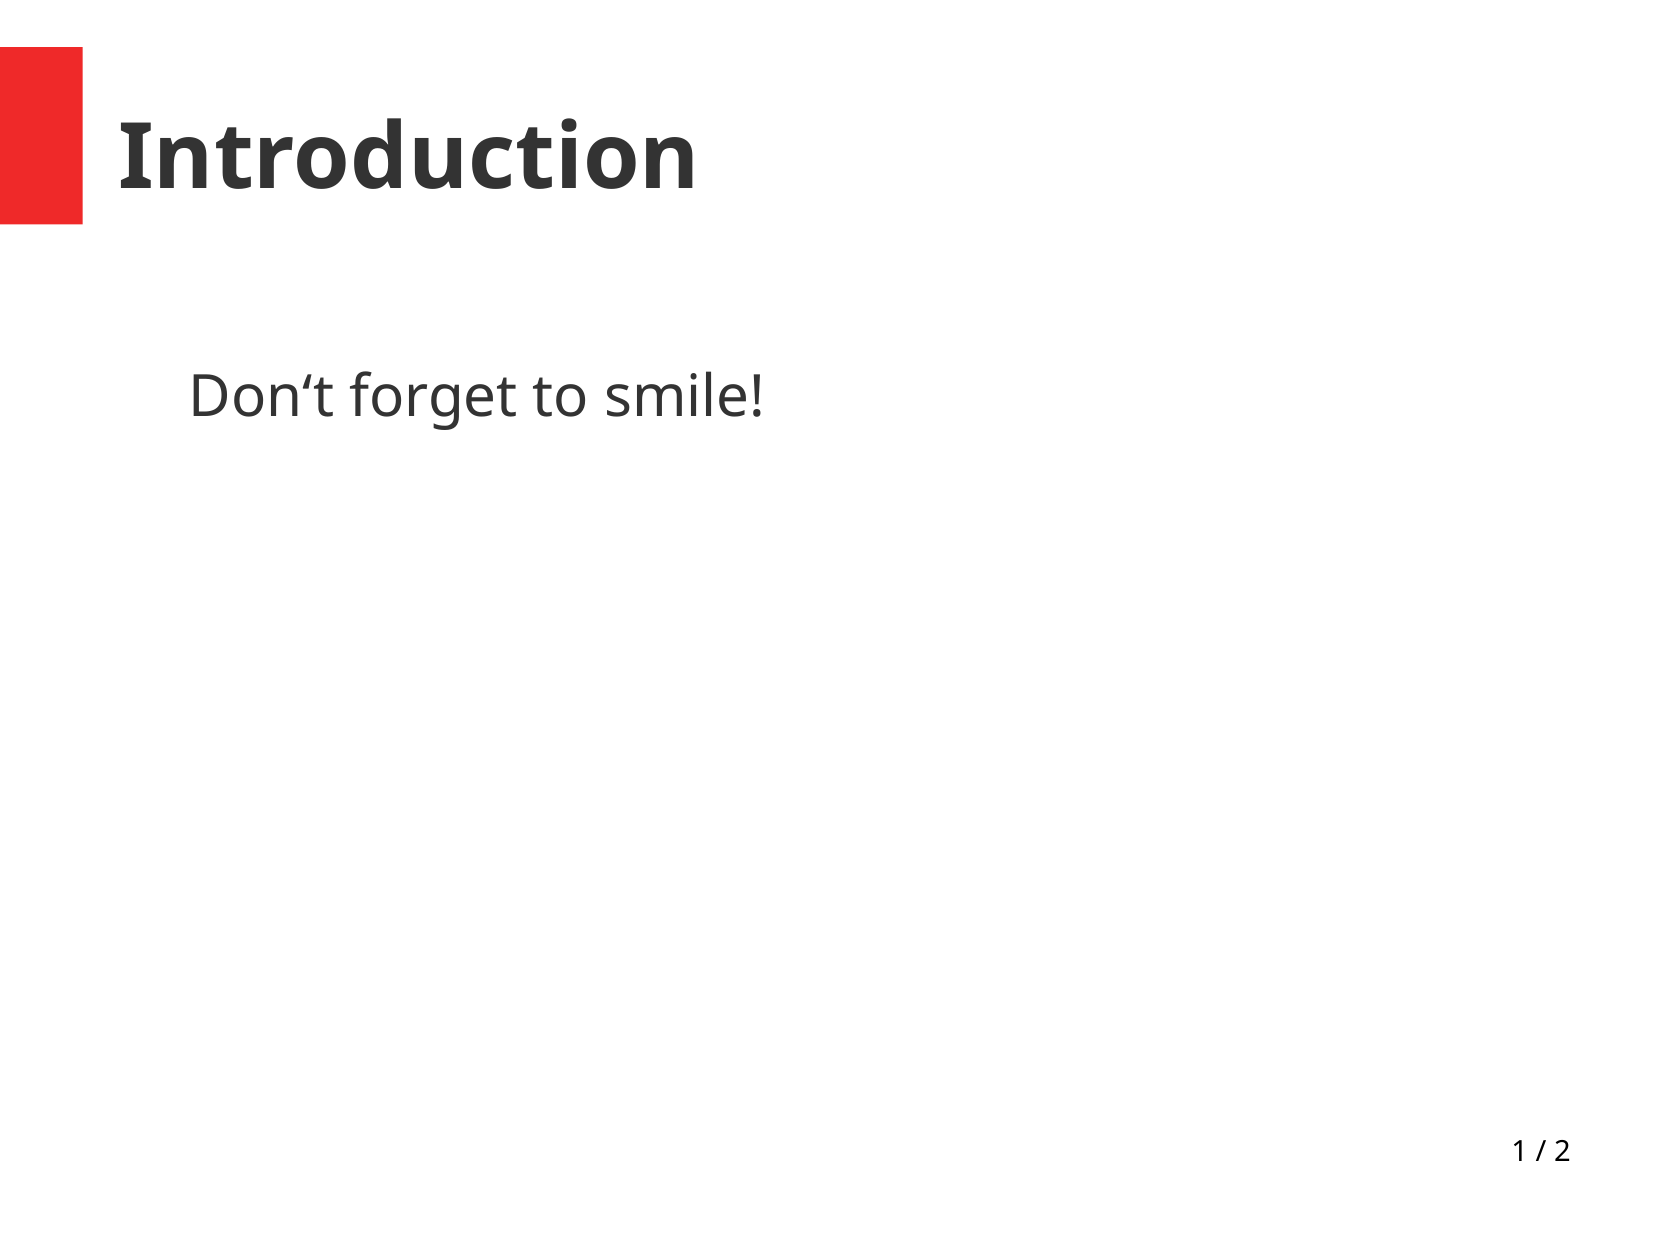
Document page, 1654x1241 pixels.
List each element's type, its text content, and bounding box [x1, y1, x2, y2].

list Don‘t forget to smile! [118, 354, 1536, 1074]
title Introduction [118, 49, 1571, 257]
